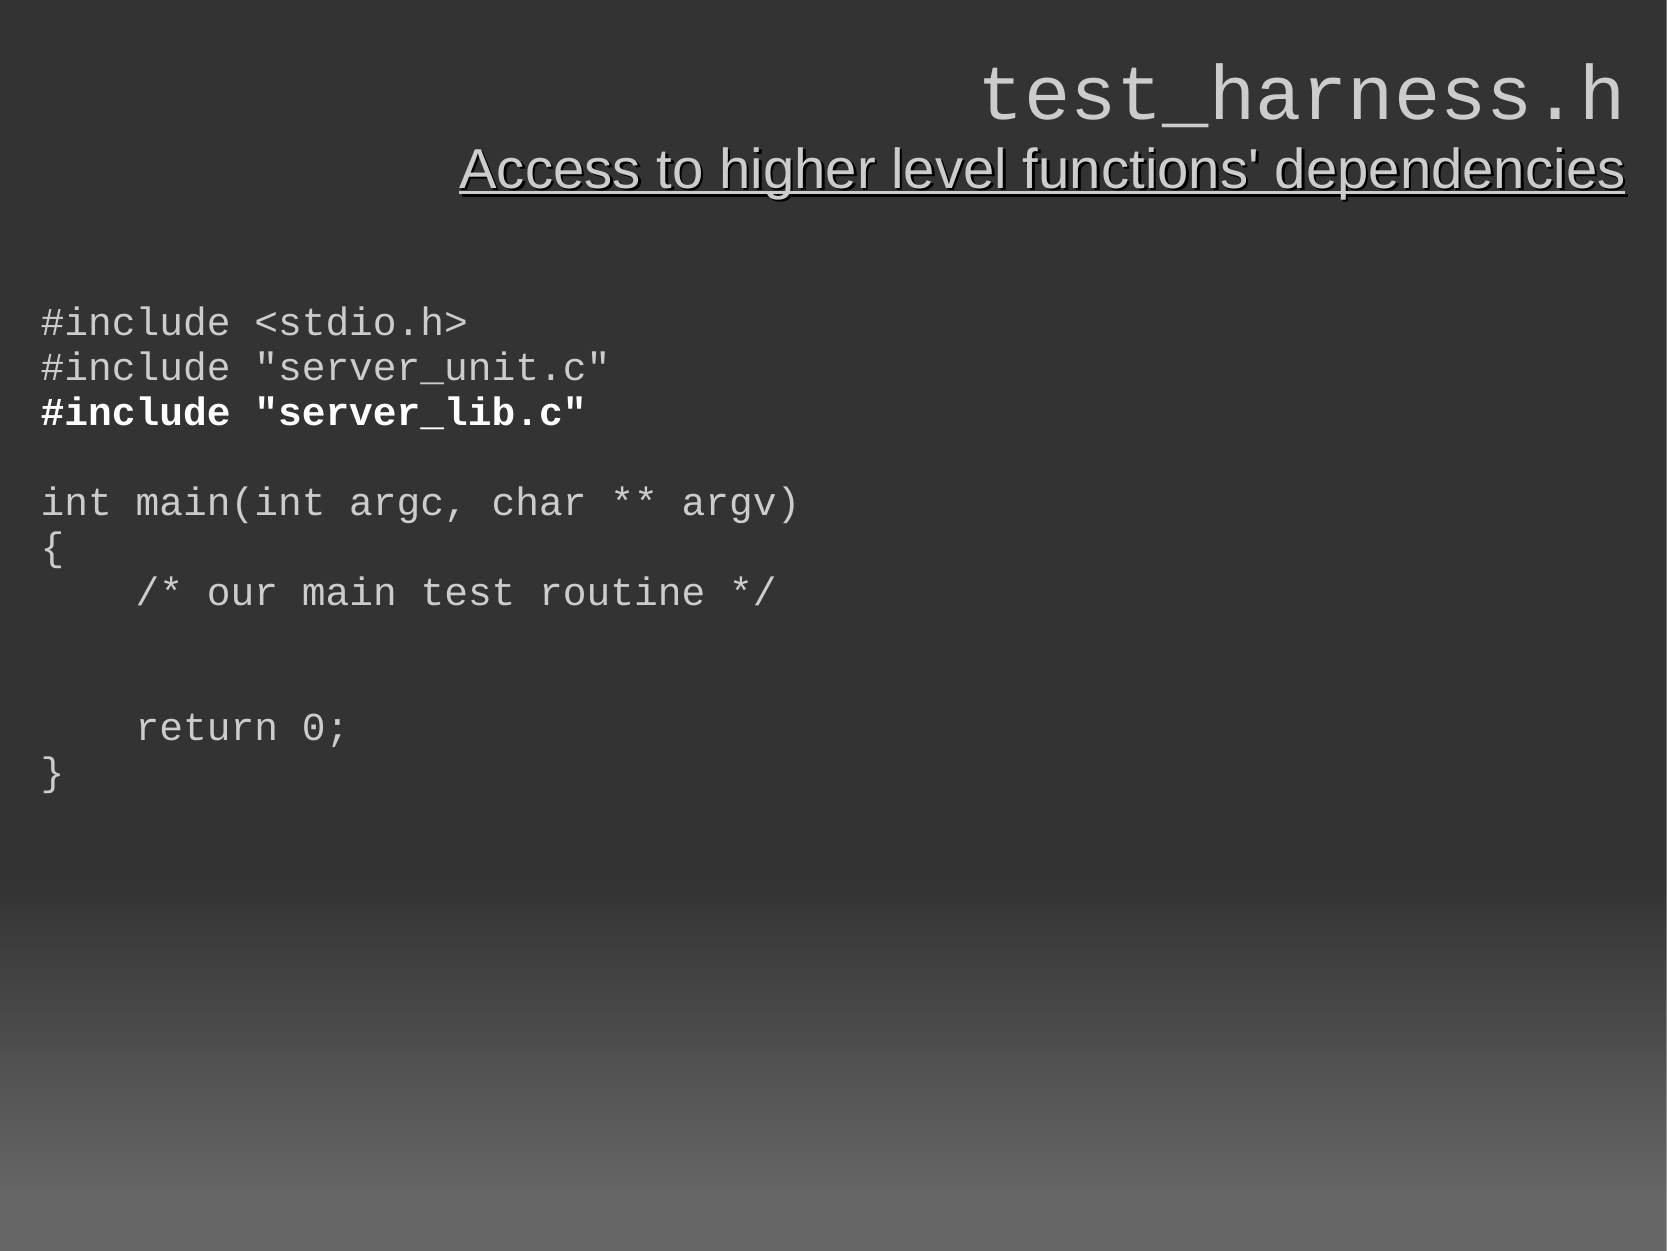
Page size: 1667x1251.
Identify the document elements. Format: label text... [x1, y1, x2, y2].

title test_harness.h Access to higher level functions' dependencies [39, 49, 1626, 233]
list #include <stdio.h> #include "server_unit.c" #include "server_lib.c" int main(int argc, char ** argv) { /* our main test routine */ return 0; } [40, 300, 1627, 1201]
picture [0, 0, 1667, 1251]
